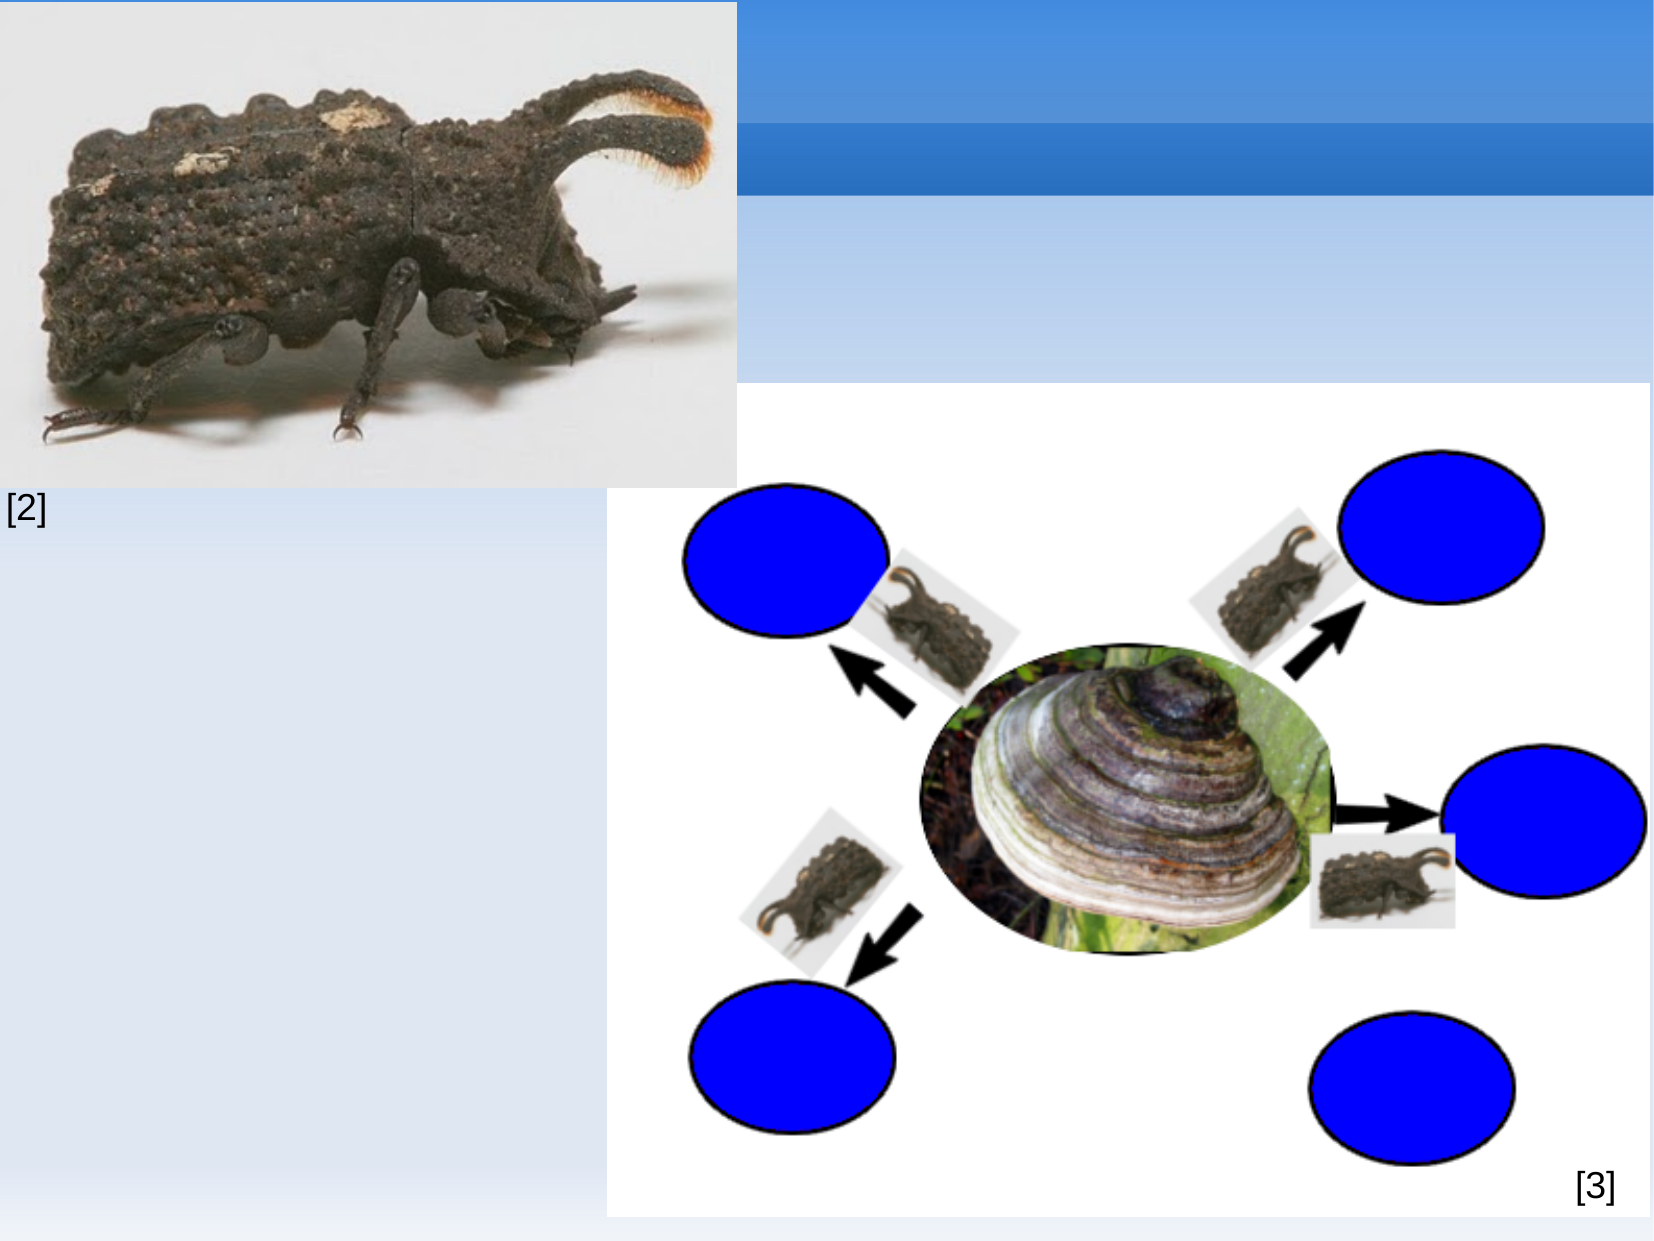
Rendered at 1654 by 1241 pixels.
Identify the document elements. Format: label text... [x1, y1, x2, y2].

list [2] [5, 484, 81, 563]
picture [0, 0, 1654, 1241]
list [3] [1575, 1162, 1651, 1241]
